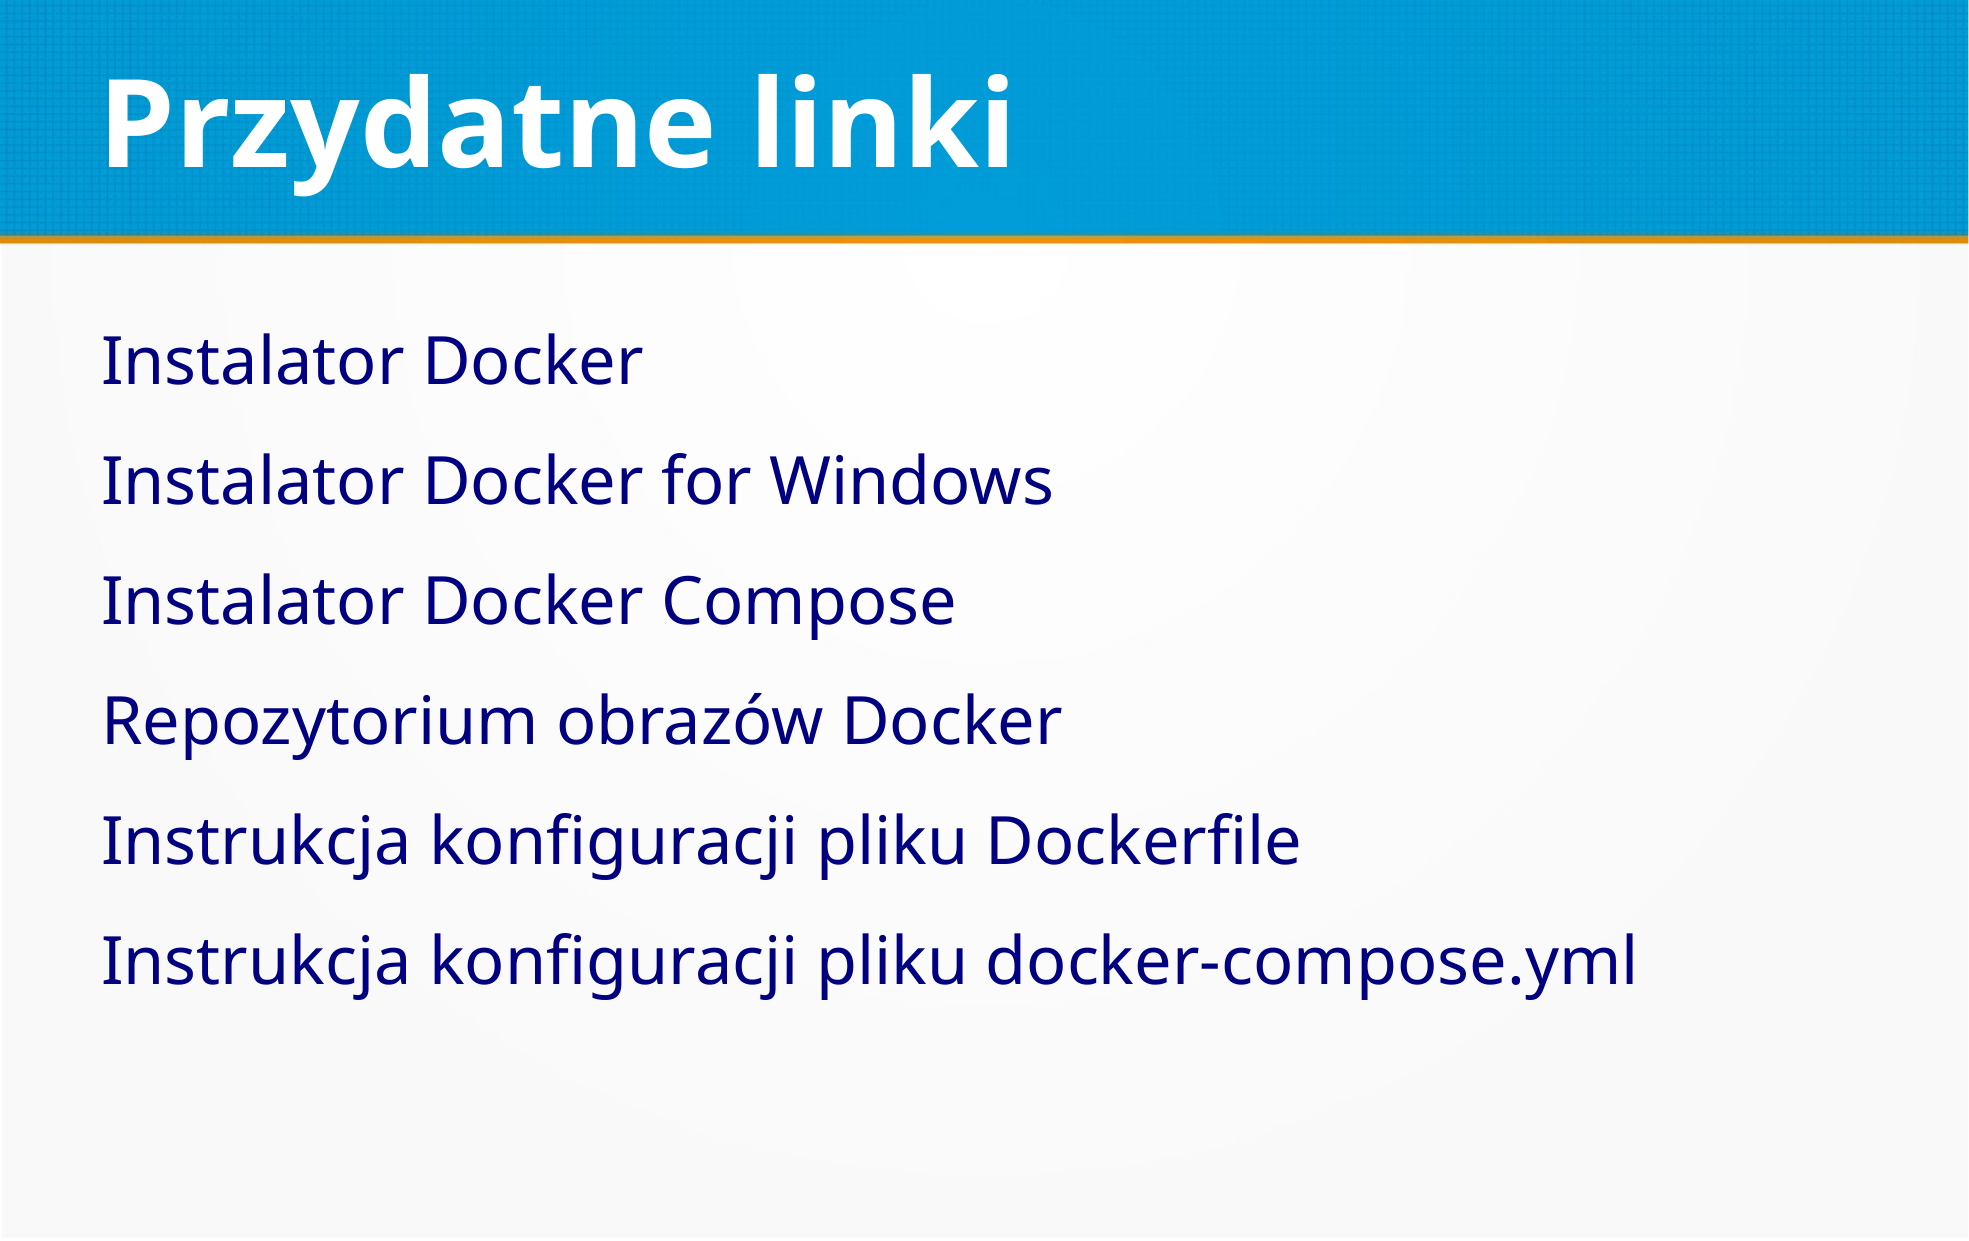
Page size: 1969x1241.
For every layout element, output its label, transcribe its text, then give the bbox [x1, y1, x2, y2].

title Przydatne linki [98, 35, 1870, 204]
list Instalator Docker Instalator Docker for Windows Instalator Docker Compose Repozytorium obrazów Docker Instrukcja konfiguracji pliku Dockerfile Instrukcja konfiguracji pliku docker-compose.yml [30, 312, 1867, 1111]
picture [0, 233, 1969, 1241]
